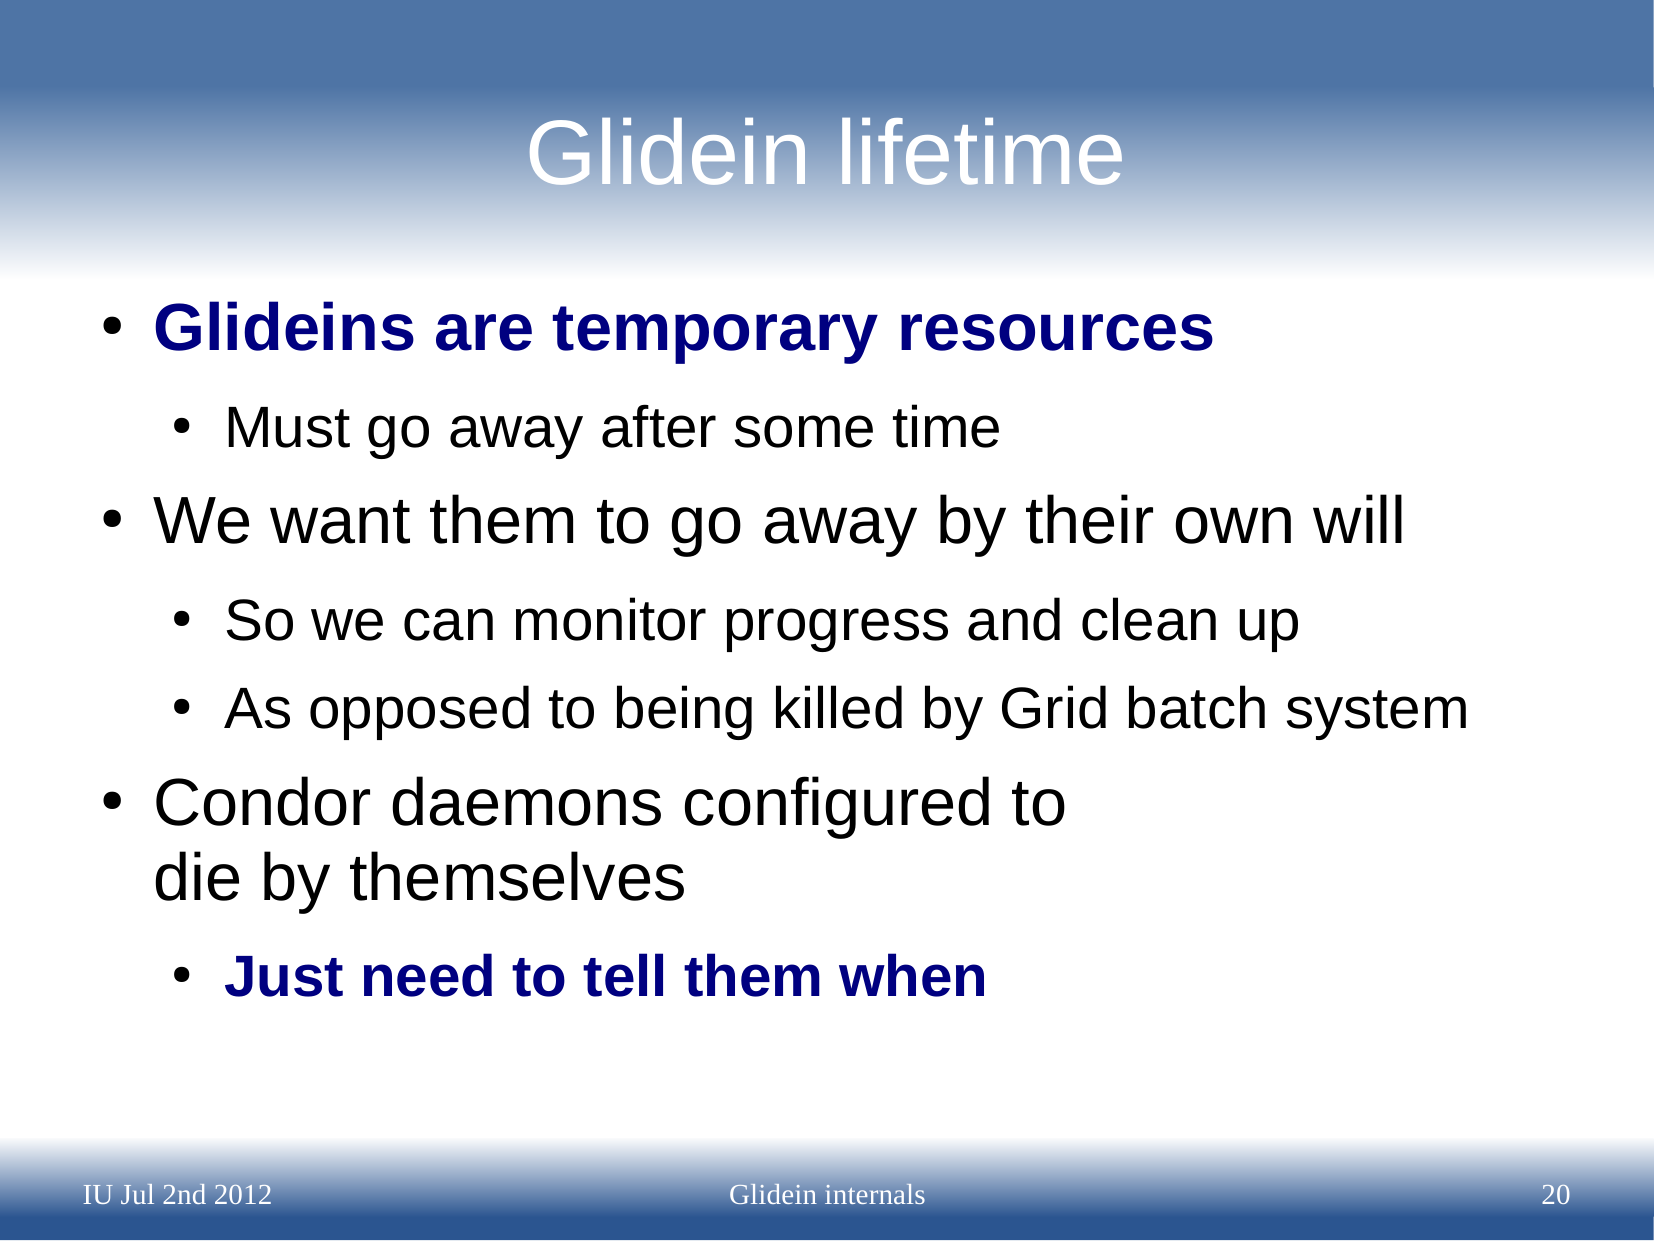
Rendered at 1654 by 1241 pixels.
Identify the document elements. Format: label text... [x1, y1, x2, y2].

title Glidein lifetime [82, 56, 1571, 250]
list Glideins are temporary resources Must go away after some time We want them to go away by their own will So we can monitor progress and clean up As opposed to being killed by Grid batch system Condor daemons configured to die by themselves Just need to tell them when [82, 290, 1571, 1109]
